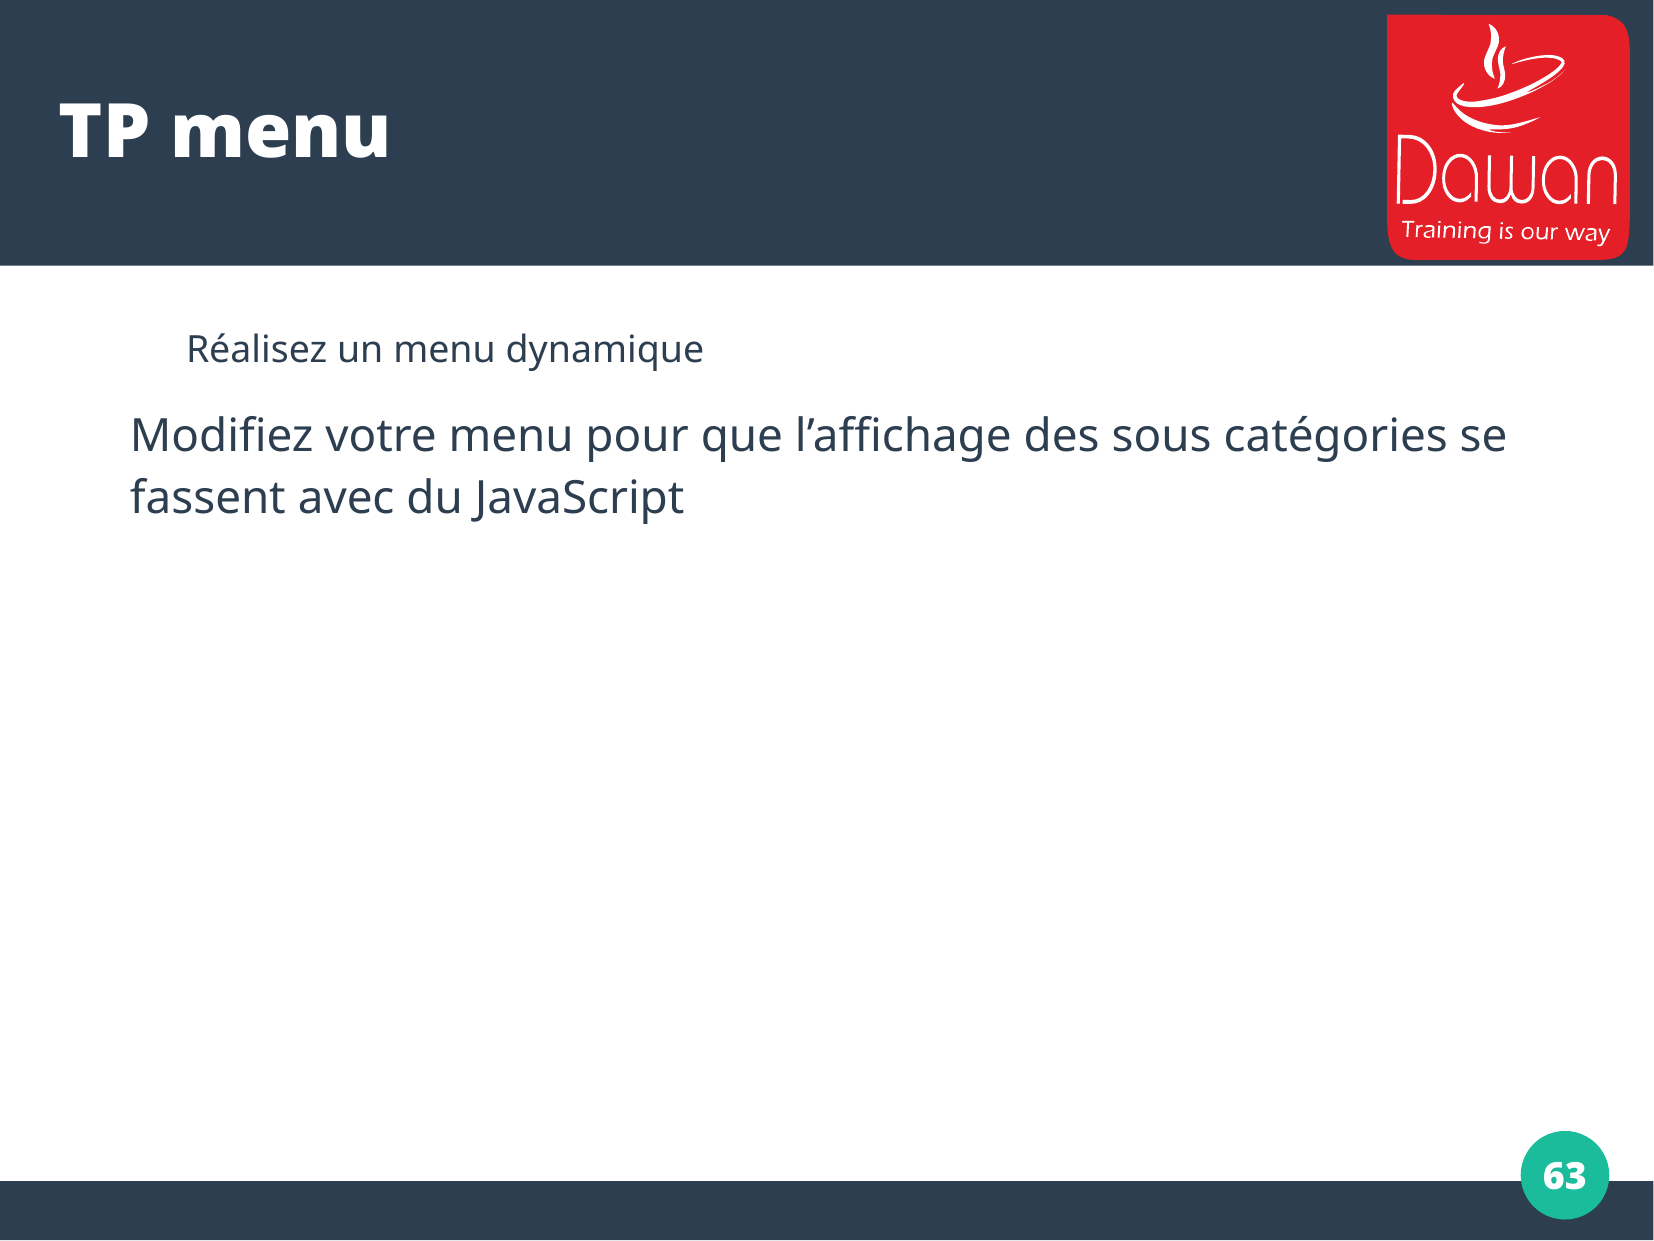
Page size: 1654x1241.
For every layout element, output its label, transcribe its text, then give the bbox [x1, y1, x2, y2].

title TP menu [59, 49, 1387, 207]
list Réalisez un menu dynamique Modifiez votre menu pour que l’affichage des sous catégories se fassent avec du JavaScript [59, 324, 1595, 1152]
picture [1387, 14, 1630, 260]
